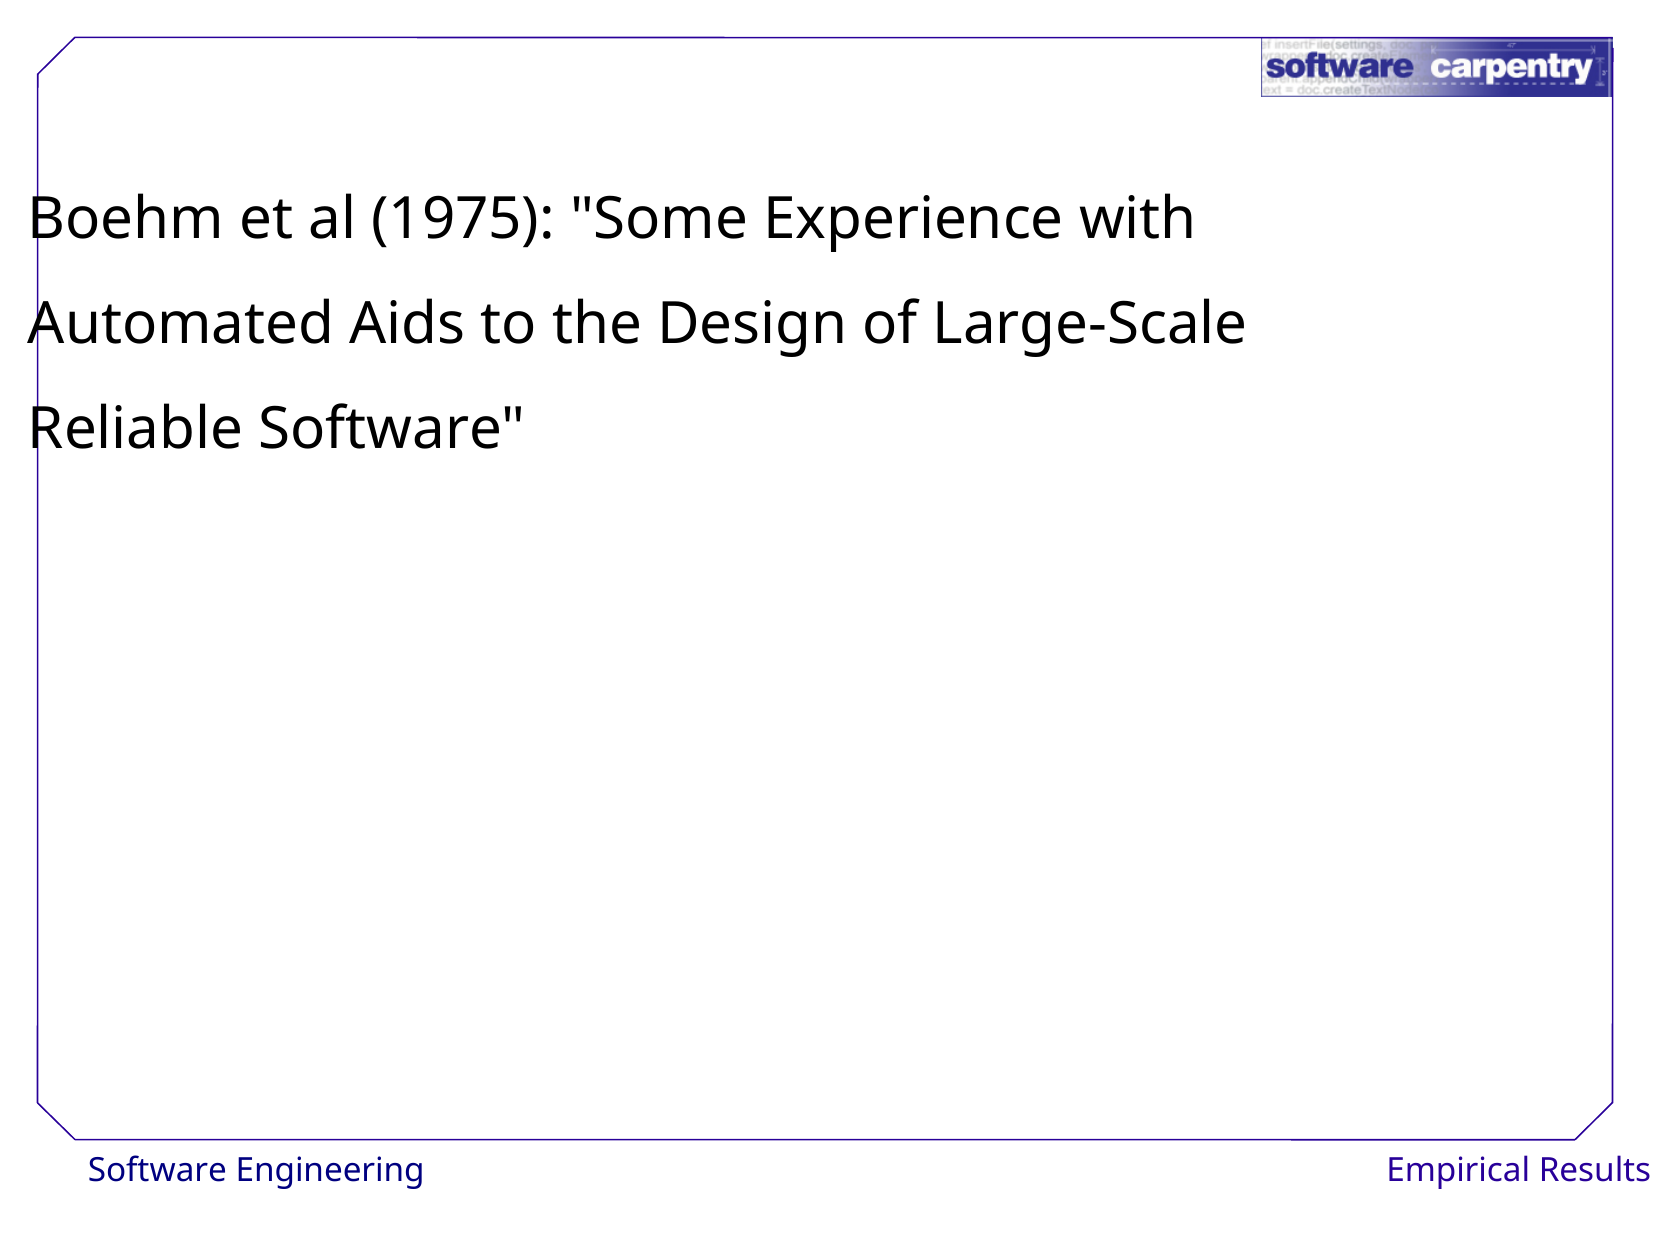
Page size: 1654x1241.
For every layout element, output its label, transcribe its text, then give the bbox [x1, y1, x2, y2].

picture [1261, 39, 1613, 97]
text_box Boehm et al (1975): "Some Experience with Automated Aids to the Design of Large-Scale Reliable Software" [13, 138, 1413, 469]
